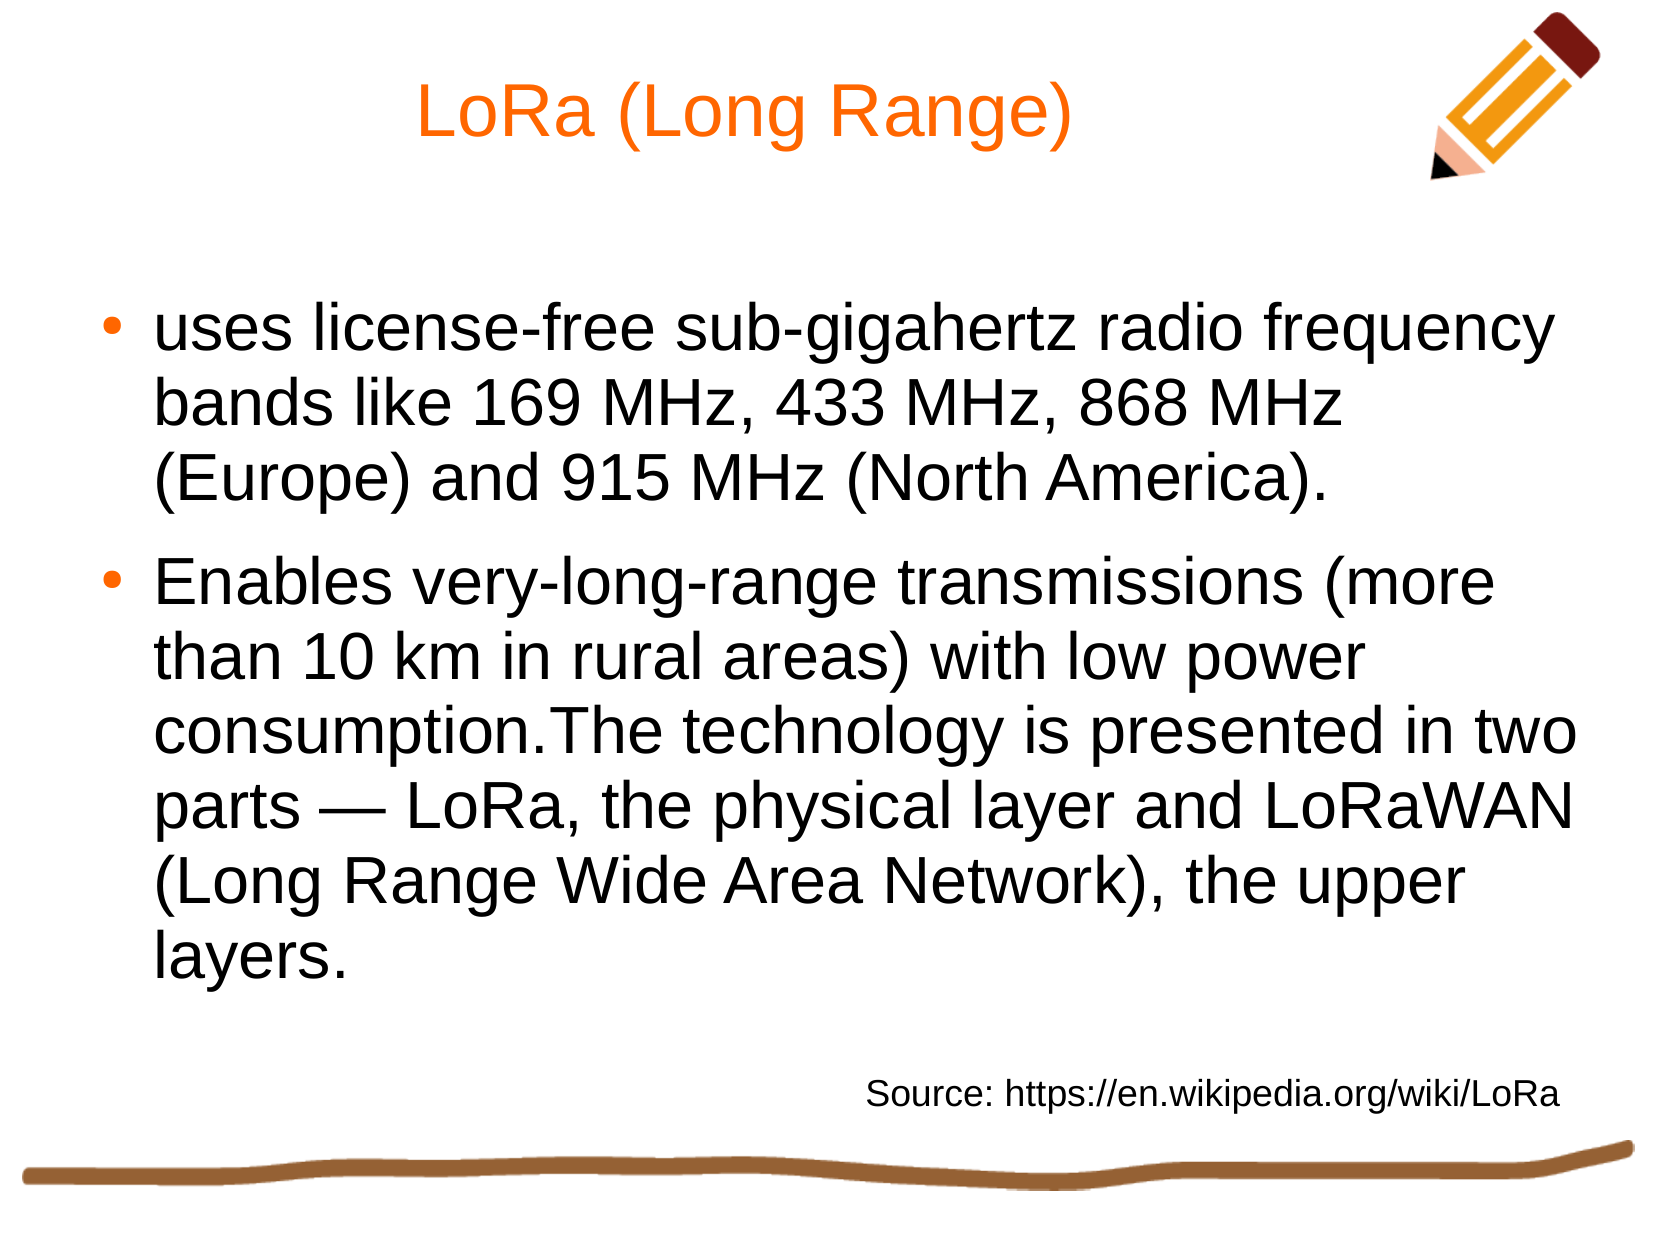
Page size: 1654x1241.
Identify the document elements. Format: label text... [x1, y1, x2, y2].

picture [1430, 12, 1601, 181]
text_box Source: https://en.wikipedia.org/wiki/LoRa [850, 1065, 1576, 1122]
list uses license-free sub-gigahertz radio frequency bands like 169 MHz, 433 MHz, 868 MHz (Europe) and 915 MHz (North America). Enables very-long-range transmissions (more than 10 km in rural areas) with low power consumption.The technology is presented in two parts — LoRa, the physical layer and LoRaWAN (Long Range Wide Area Network), the upper layers. [82, 290, 1591, 1122]
title LoRa (Long Range) [82, 49, 1430, 172]
picture [22, 1140, 1635, 1191]
